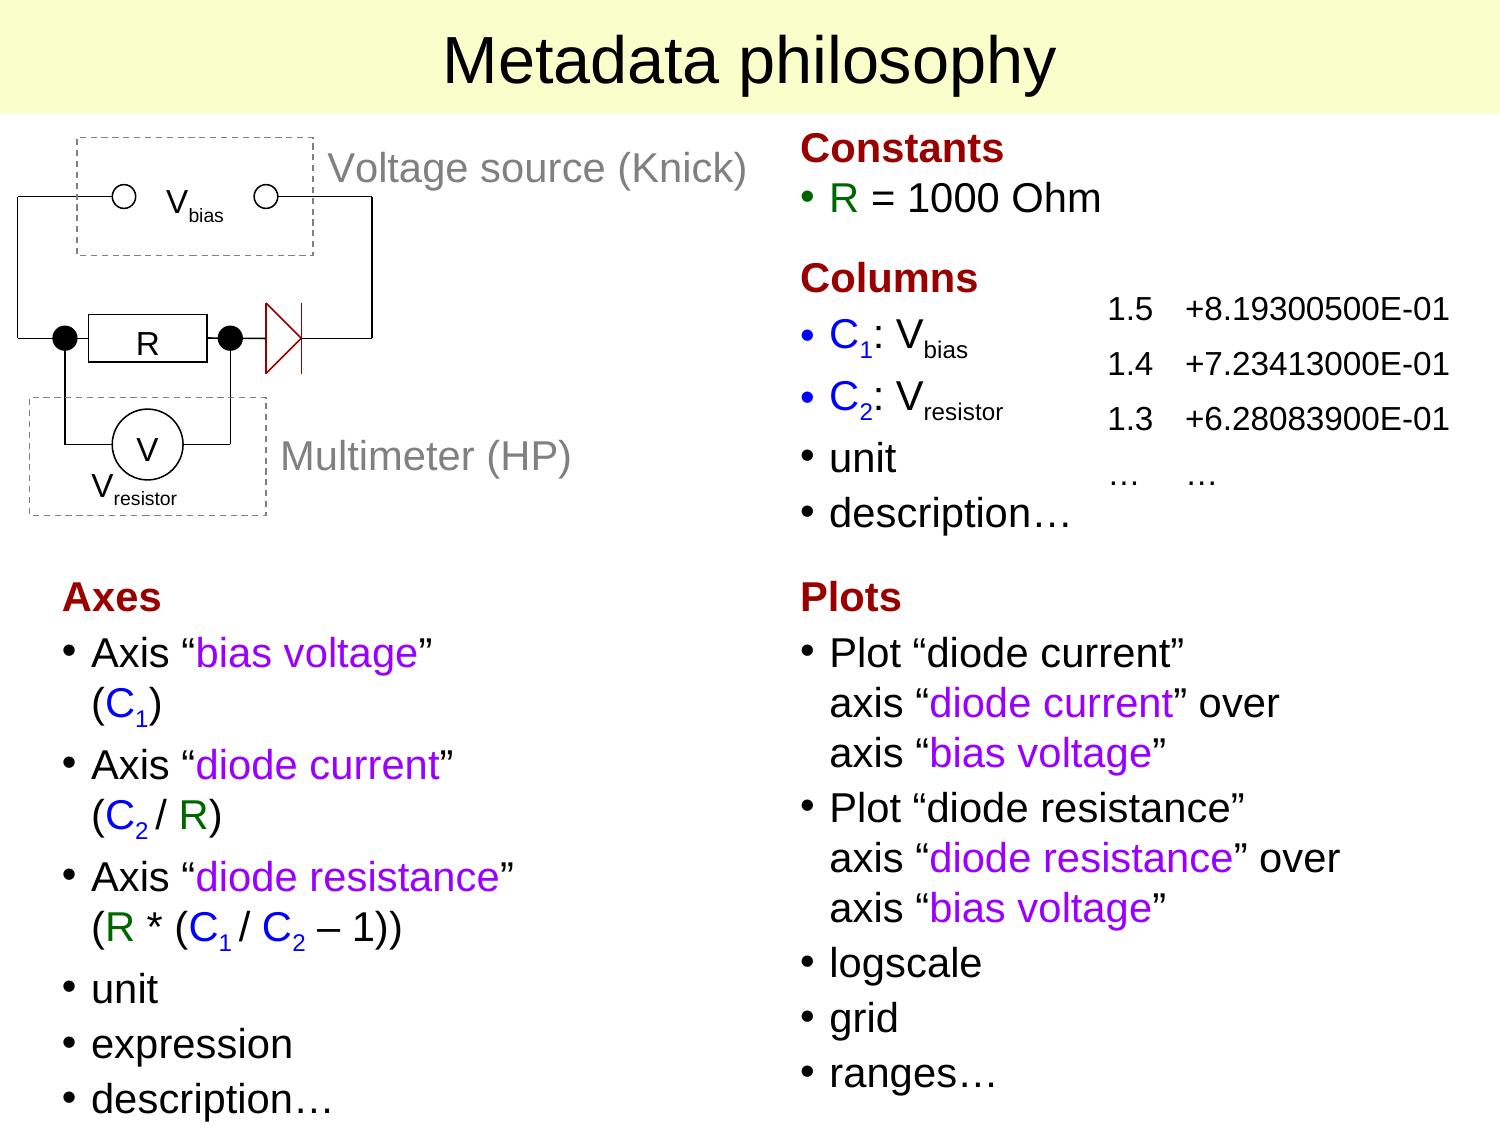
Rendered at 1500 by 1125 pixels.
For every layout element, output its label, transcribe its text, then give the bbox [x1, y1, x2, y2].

text_box Constants R = 1000 Ohm [785, 113, 1203, 230]
text_box Vresistor [76, 456, 219, 518]
text_box Plots Plot “diode current” axis “diode current” over axis “bias voltage” Plot “diode resistance” axis “diode resistance” over axis “bias voltage” logscale grid ranges… [785, 562, 1500, 1105]
text_box Multimeter (HP) [265, 420, 588, 487]
text_box V [112, 420, 184, 477]
table_cell +7.23413000E-01 [1175, 334, 1471, 390]
text_box Voltage source (Knick) [312, 133, 763, 199]
text_box Vbias [135, 172, 255, 234]
title Metadata philosophy [0, 0, 1500, 114]
table_cell +6.28083900E-01 [1175, 390, 1471, 445]
table_cell … [1175, 445, 1471, 500]
text_box Axes Axis “bias voltage” (C1) Axis “diode current” (C2 / R) Axis “diode resistance” (R * (C1 / C2 – 1)) unit expression description… [47, 562, 751, 1125]
table_header +8.19300500E-01 [1175, 279, 1471, 334]
text_box Columns C1: Vbias C2: Vresistor unit description… [785, 243, 1175, 544]
text_box [53, 326, 77, 351]
text_box [218, 326, 243, 351]
text_box R [100, 314, 196, 370]
